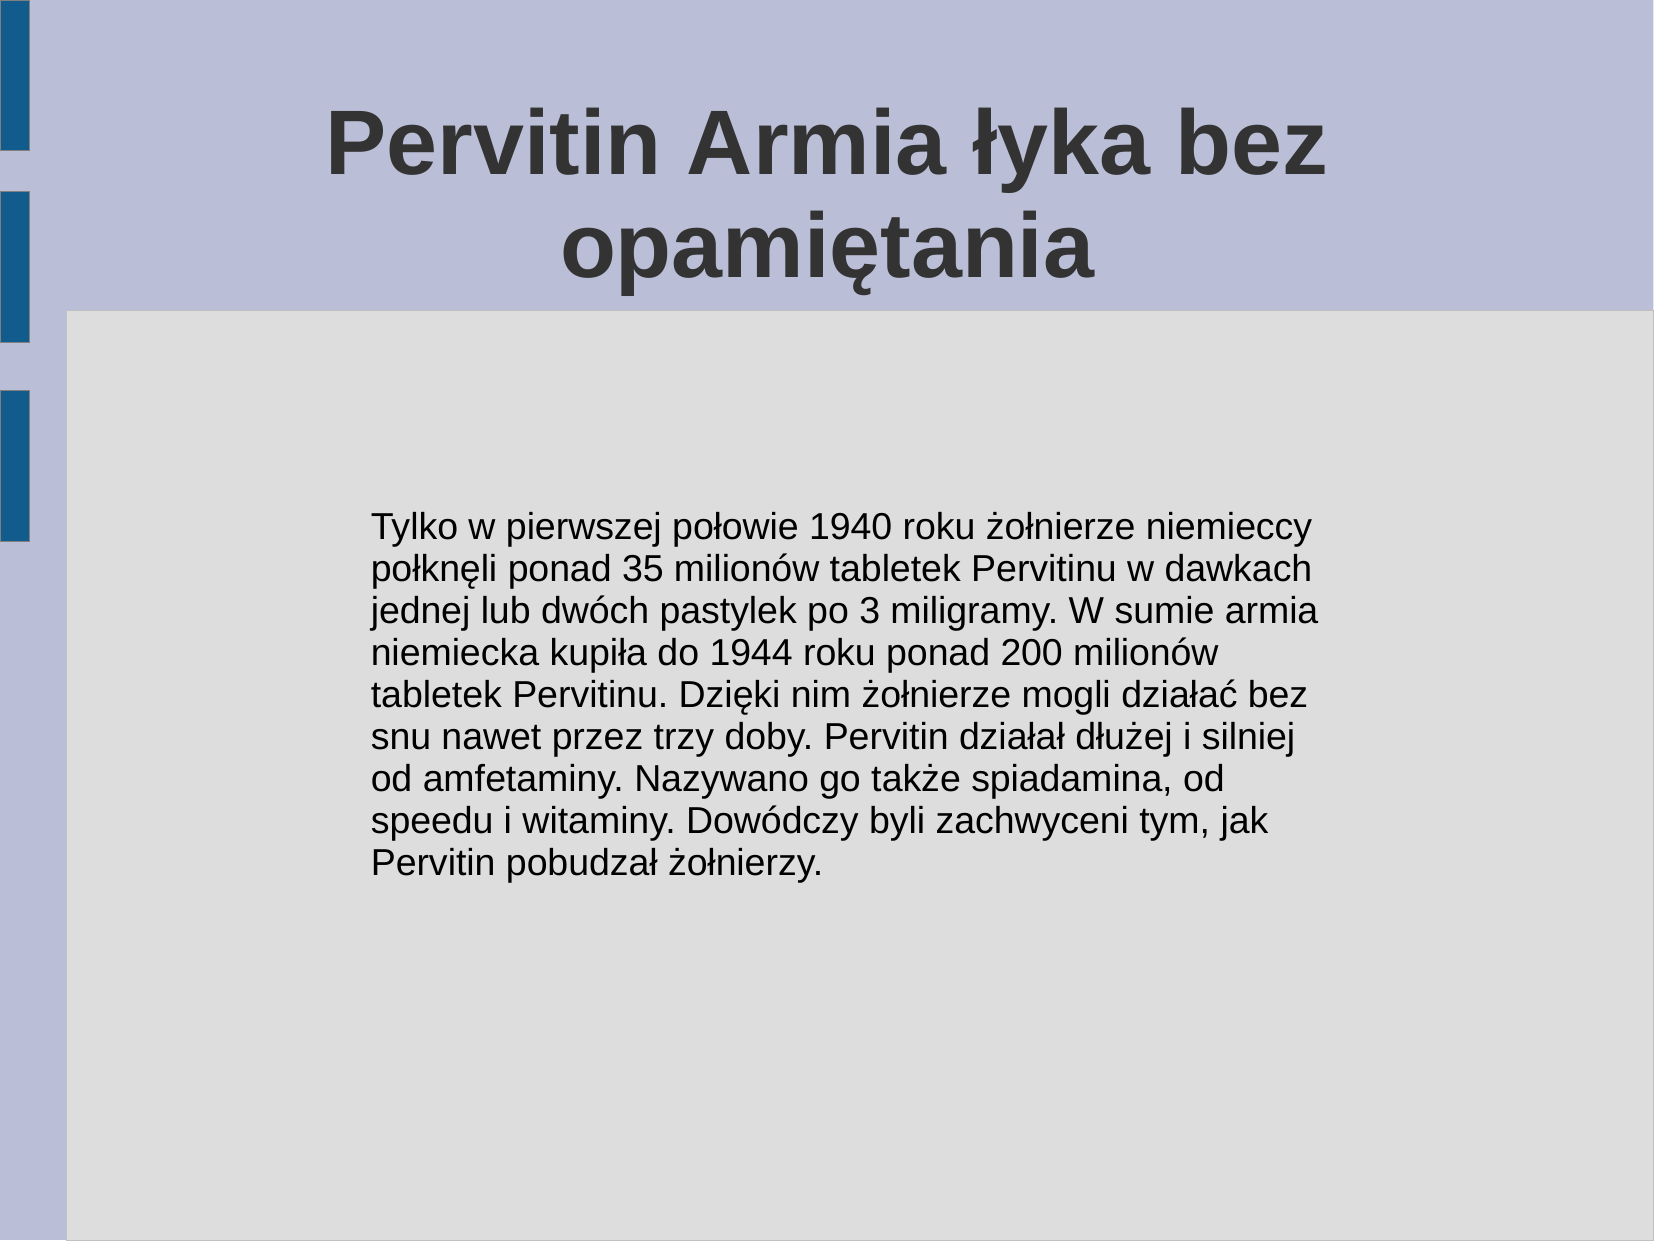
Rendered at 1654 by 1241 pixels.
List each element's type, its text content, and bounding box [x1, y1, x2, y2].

title Pervitin Armia łyka bez opamiętania [121, 91, 1534, 299]
text_box Tylko w pierwszej połowie 1940 roku żołnierze niemieccy połknęli ponad 35 milionów tabletek Pervitinu w dawkach jednej lub dwóch pastylek po 3 miligramy. W sumie armia niemiecka kupiła do 1944 roku ponad 200 milionów tabletek Pervitinu. Dzięki nim żołnierze mogli działać bez snu nawet przez trzy doby. Pervitin działał dłużej i silniej od amfetaminy. Nazywano go także spiadamina, od speedu i witaminy. Dowódczy byli zachwyceni tym, jak Pervitin pobudzał żołnierzy. [356, 497, 1347, 934]
